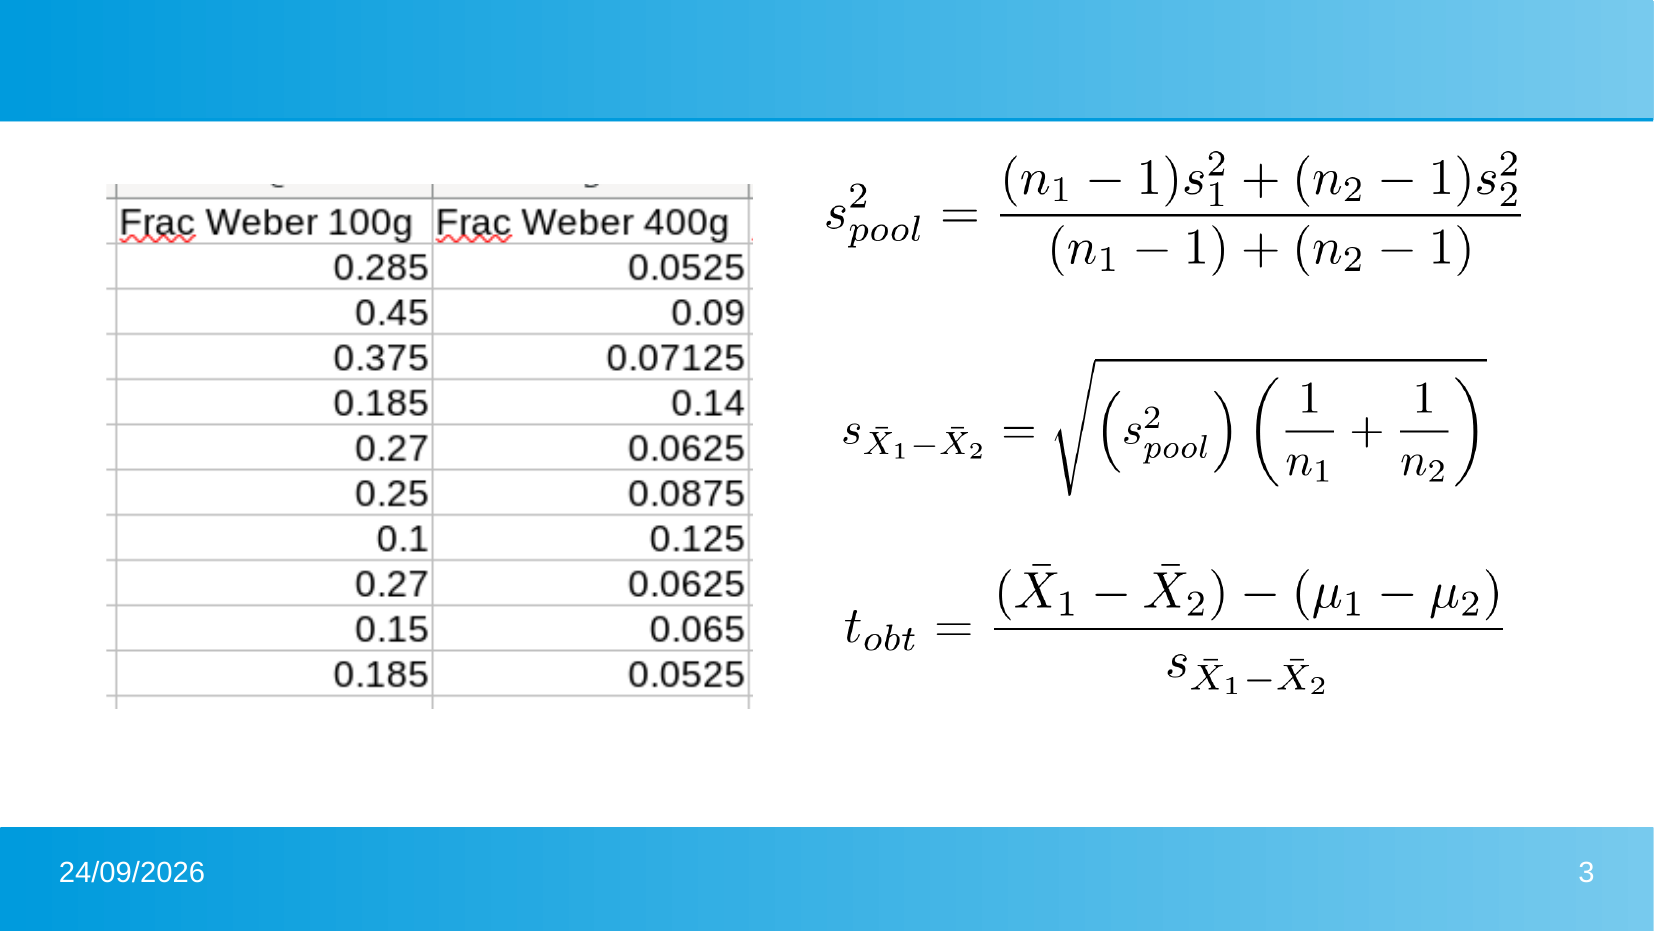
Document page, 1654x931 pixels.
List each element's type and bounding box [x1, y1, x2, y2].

picture [826, 151, 1521, 276]
picture [106, 184, 753, 709]
picture [844, 564, 1503, 694]
picture [843, 359, 1487, 496]
